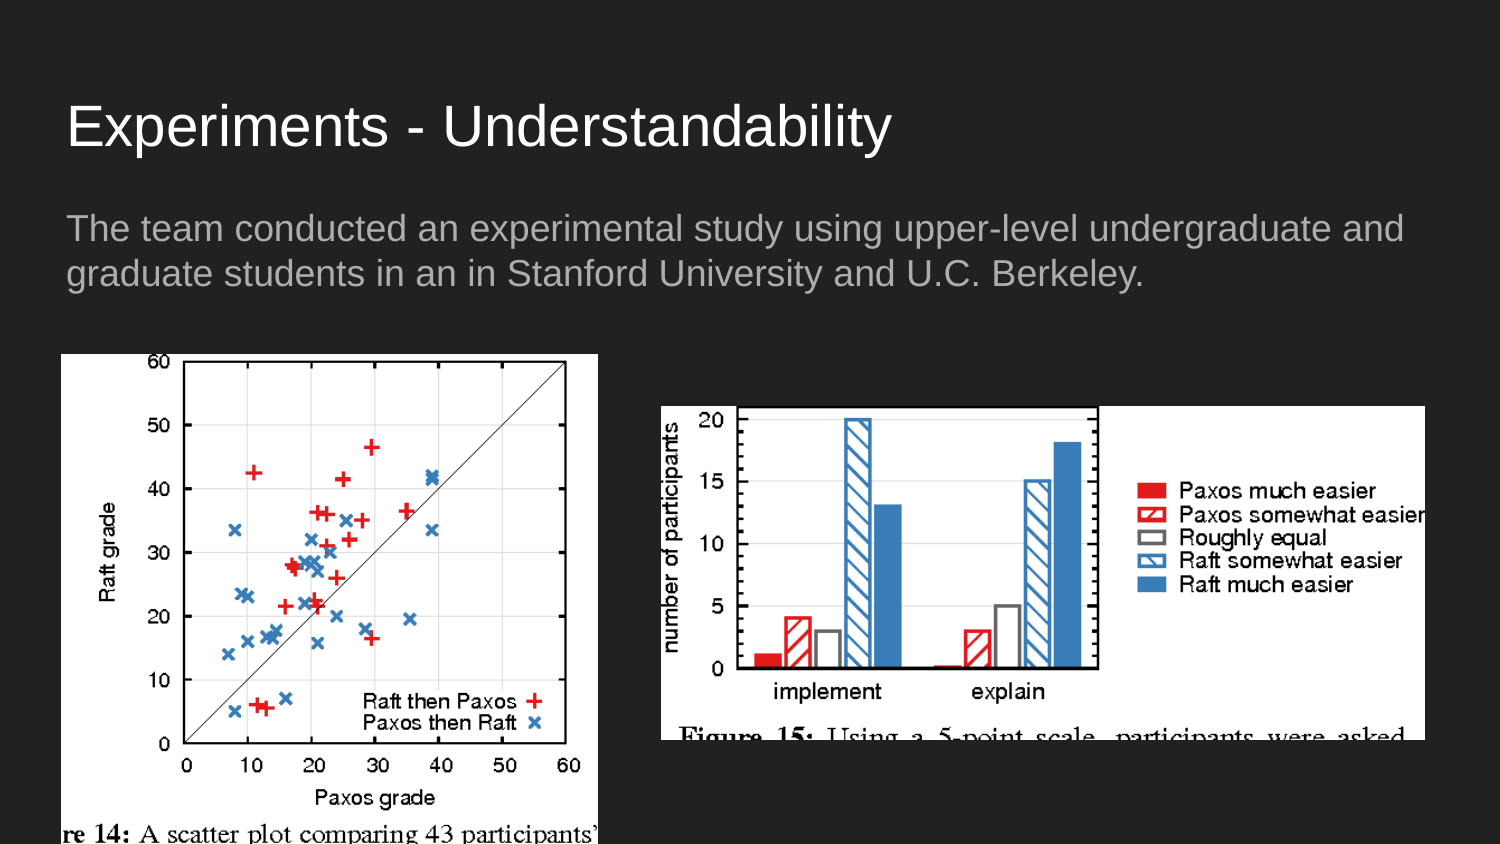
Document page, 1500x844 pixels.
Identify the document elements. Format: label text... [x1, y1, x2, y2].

list The team conducted an experimental study using upper-level undergraduate and graduate students in an in Stanford University and U.C. Berkeley. [51, 189, 1449, 750]
picture [61, 354, 598, 844]
title Experiments - Understandability [51, 72, 1449, 167]
picture [661, 406, 1425, 740]
